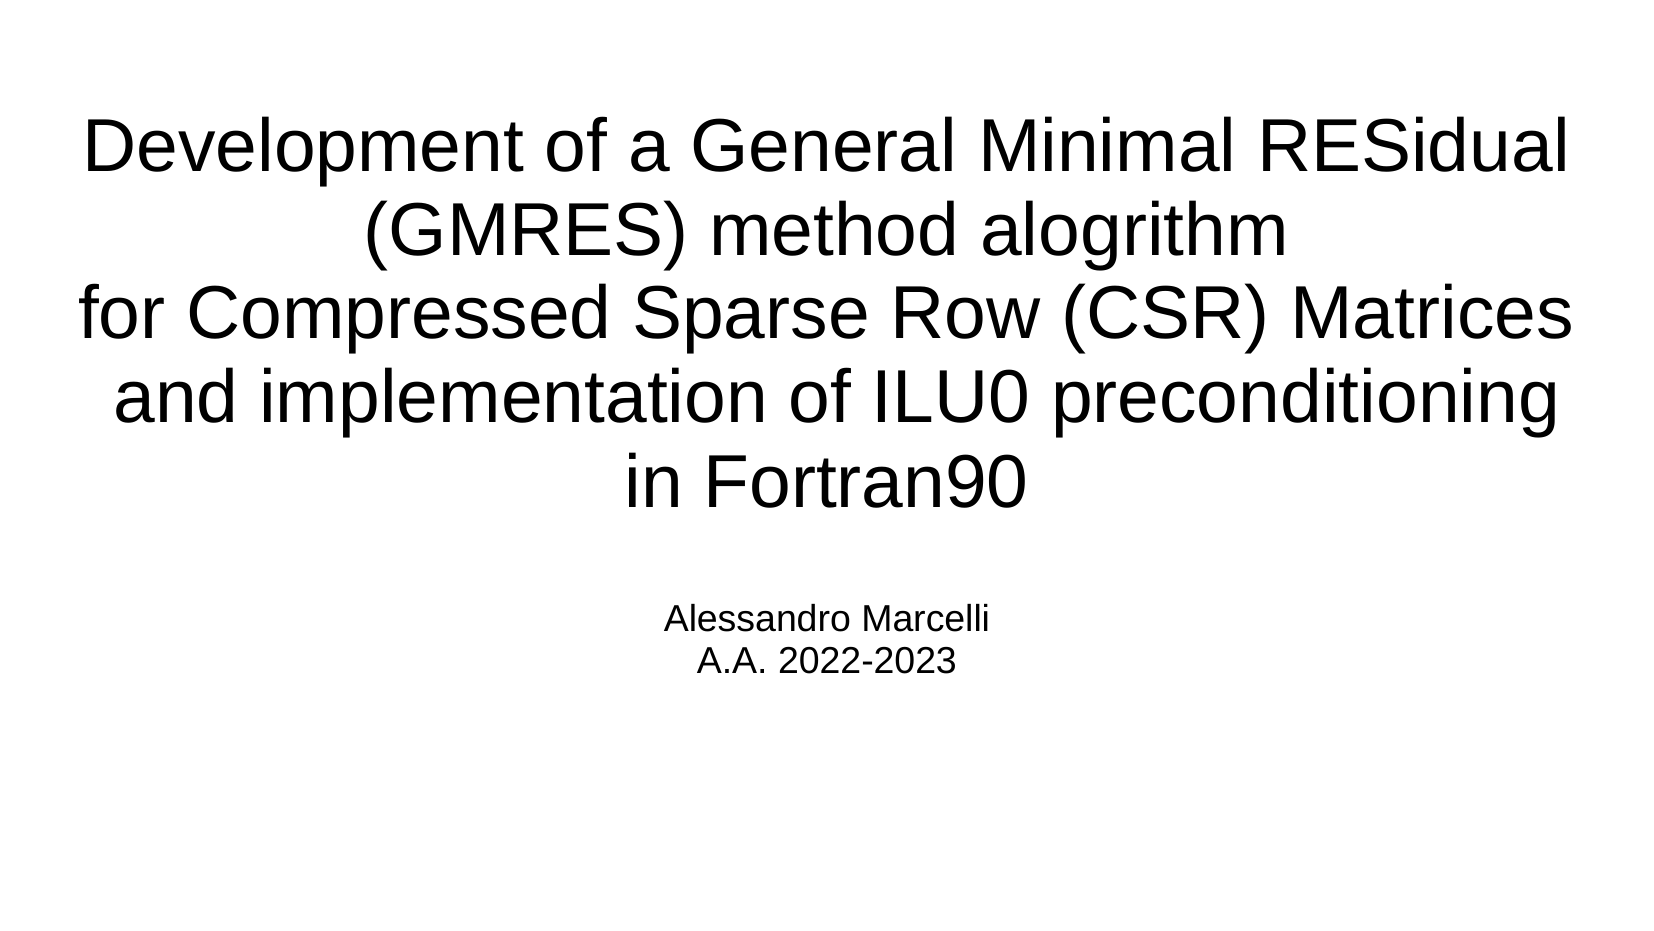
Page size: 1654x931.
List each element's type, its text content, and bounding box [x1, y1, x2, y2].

text_box Alessandro Marcelli A.A. 2022-2023 [118, 590, 1536, 721]
title Development of a General Minimal RESidual (GMRES) method alogrithm for Compressed Sparse Row (CSR) Matrices and implementation of ILU0 preconditioning in Fortran90 [0, 103, 1654, 523]
